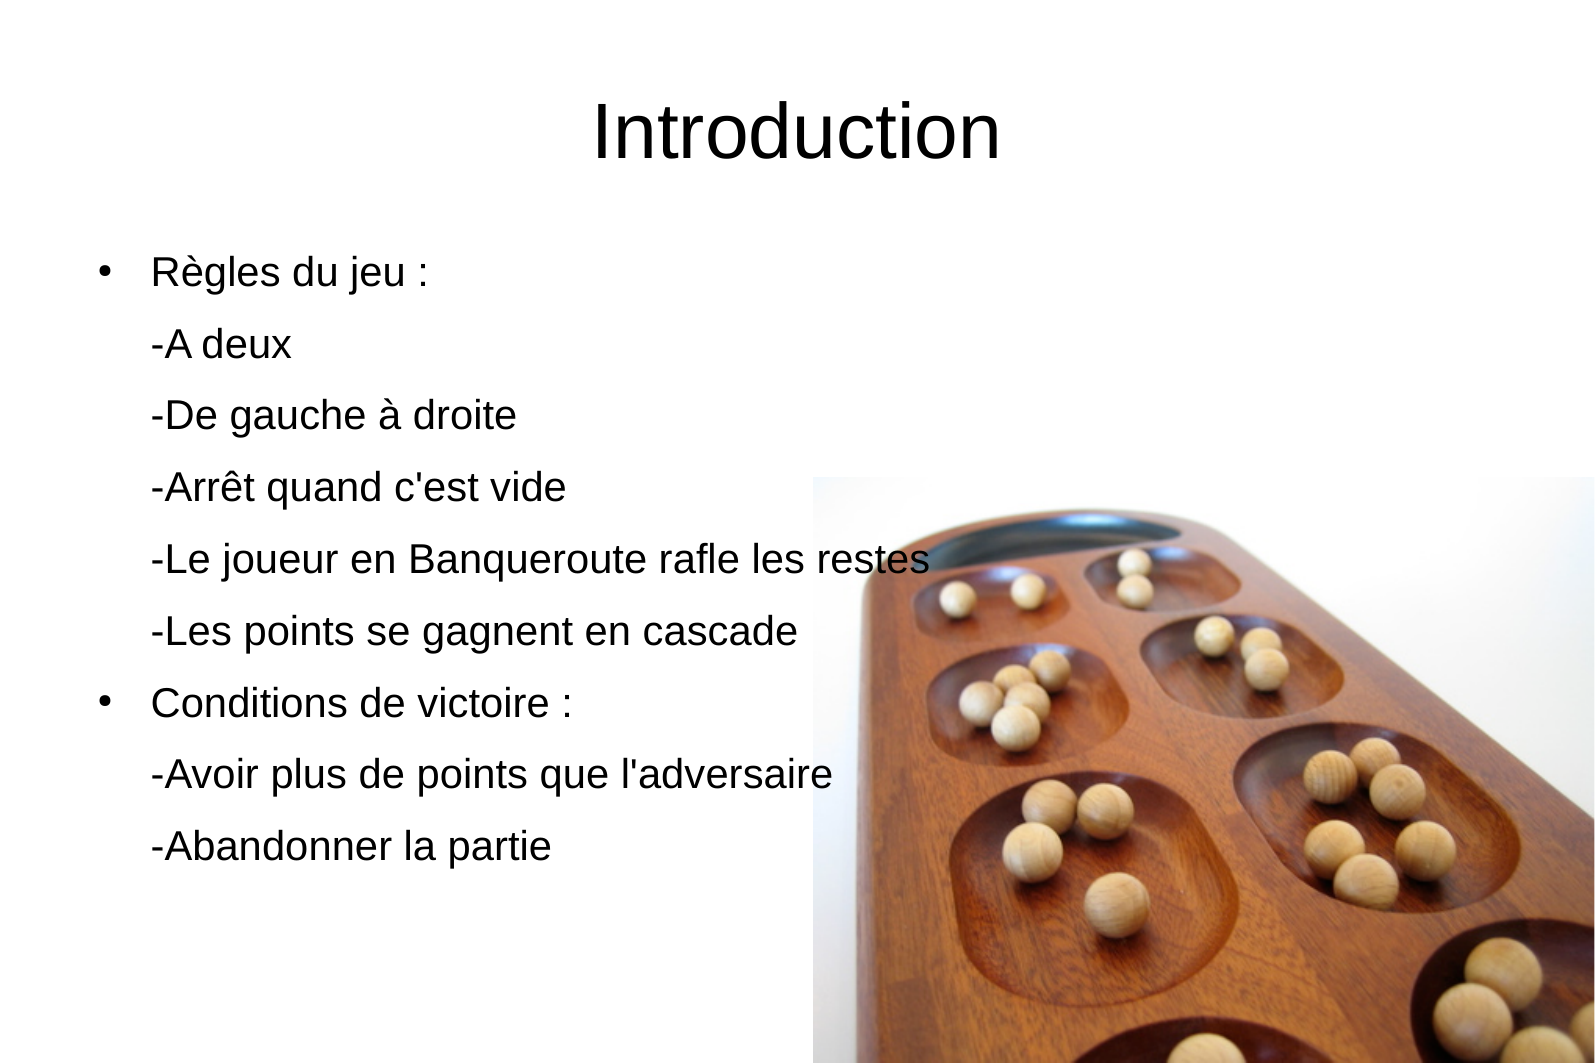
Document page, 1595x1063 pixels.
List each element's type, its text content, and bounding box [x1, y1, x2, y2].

picture [813, 477, 1595, 1063]
list Règles du jeu : -A deux -De gauche à droite -Arrêt quand c'est vide -Le joueur en Banqueroute rafle les restes -Les points se gagnent en cascade Conditions de victoire : -Avoir plus de points que l'adversaire -Abandonner la partie [79, 248, 1515, 951]
title Introduction [79, 42, 1515, 220]
